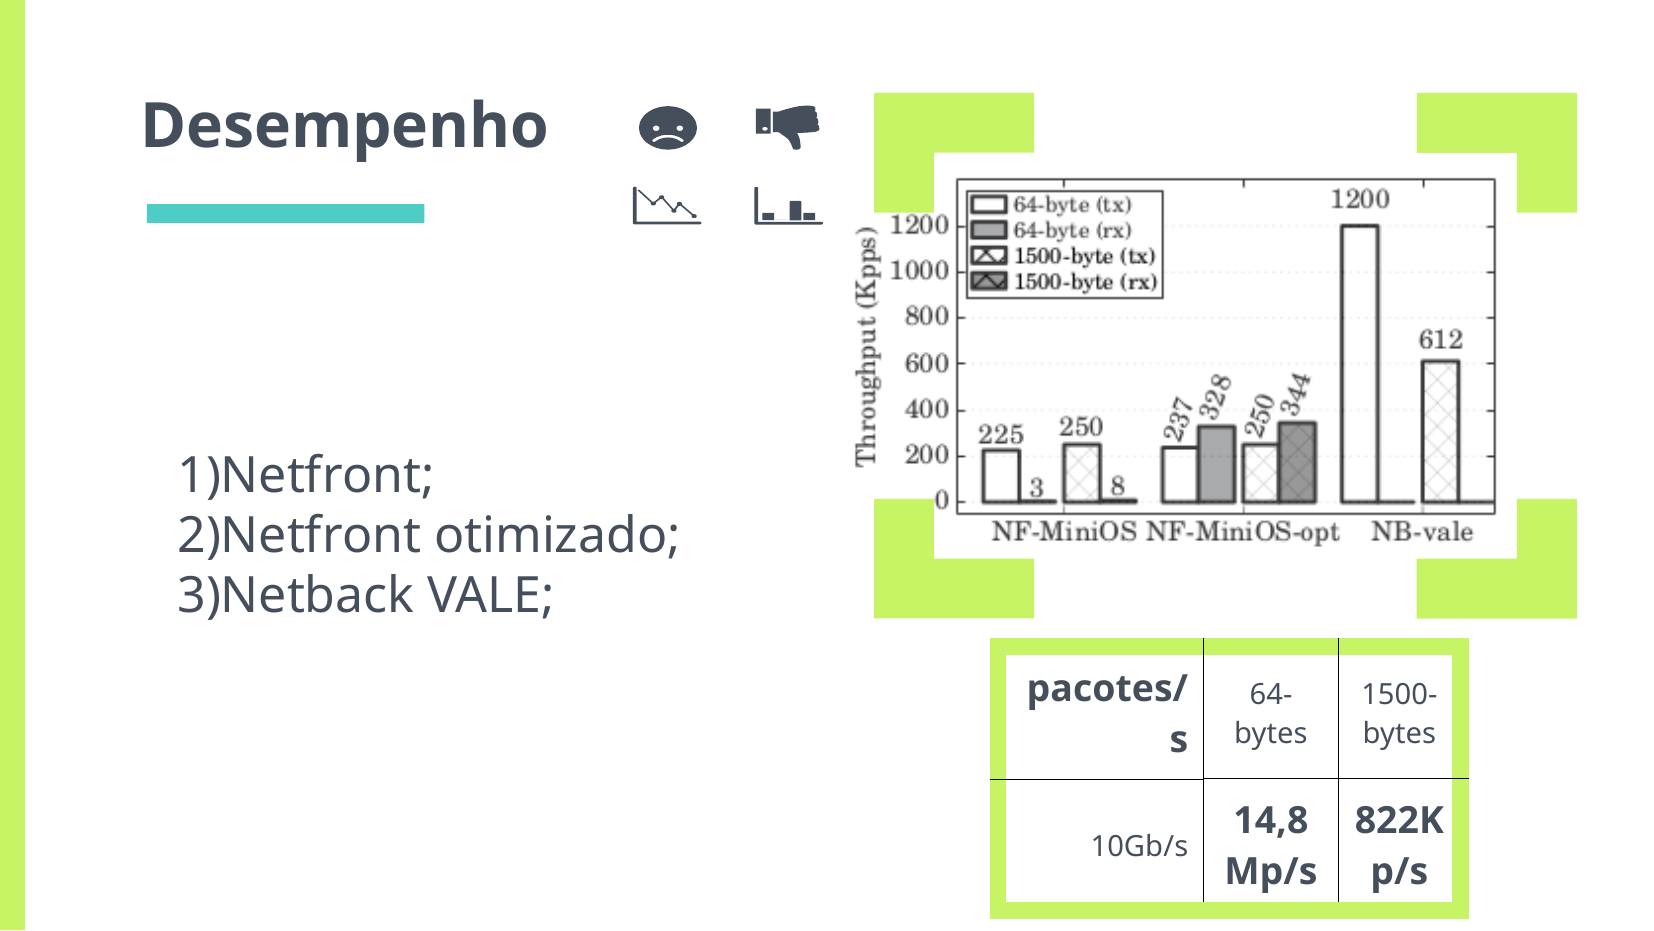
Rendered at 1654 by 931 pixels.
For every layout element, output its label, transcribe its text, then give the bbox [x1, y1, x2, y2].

text_box [874, 92, 1035, 213]
text_box [755, 108, 771, 134]
text_box [754, 186, 823, 225]
text_box [1416, 498, 1577, 619]
text_box [1416, 92, 1577, 213]
table_header 64-bytes [1204, 655, 1338, 778]
list Netfront; Netfront otimizado; Netback VALE; [124, 271, 822, 794]
text_box [639, 106, 697, 150]
text_box [874, 498, 1035, 619]
text_box [772, 105, 820, 150]
text_box [632, 186, 702, 225]
table_cell 822Kp/s [1339, 779, 1452, 902]
picture [844, 157, 1518, 549]
title Desempenho [124, 0, 1529, 176]
table_header 1500-bytes [1339, 655, 1452, 778]
table_cell 14,8Mp/s [1204, 779, 1338, 902]
table_header pacotes/s [1006, 655, 1203, 779]
table_cell 10Gb/s [1006, 780, 1203, 902]
